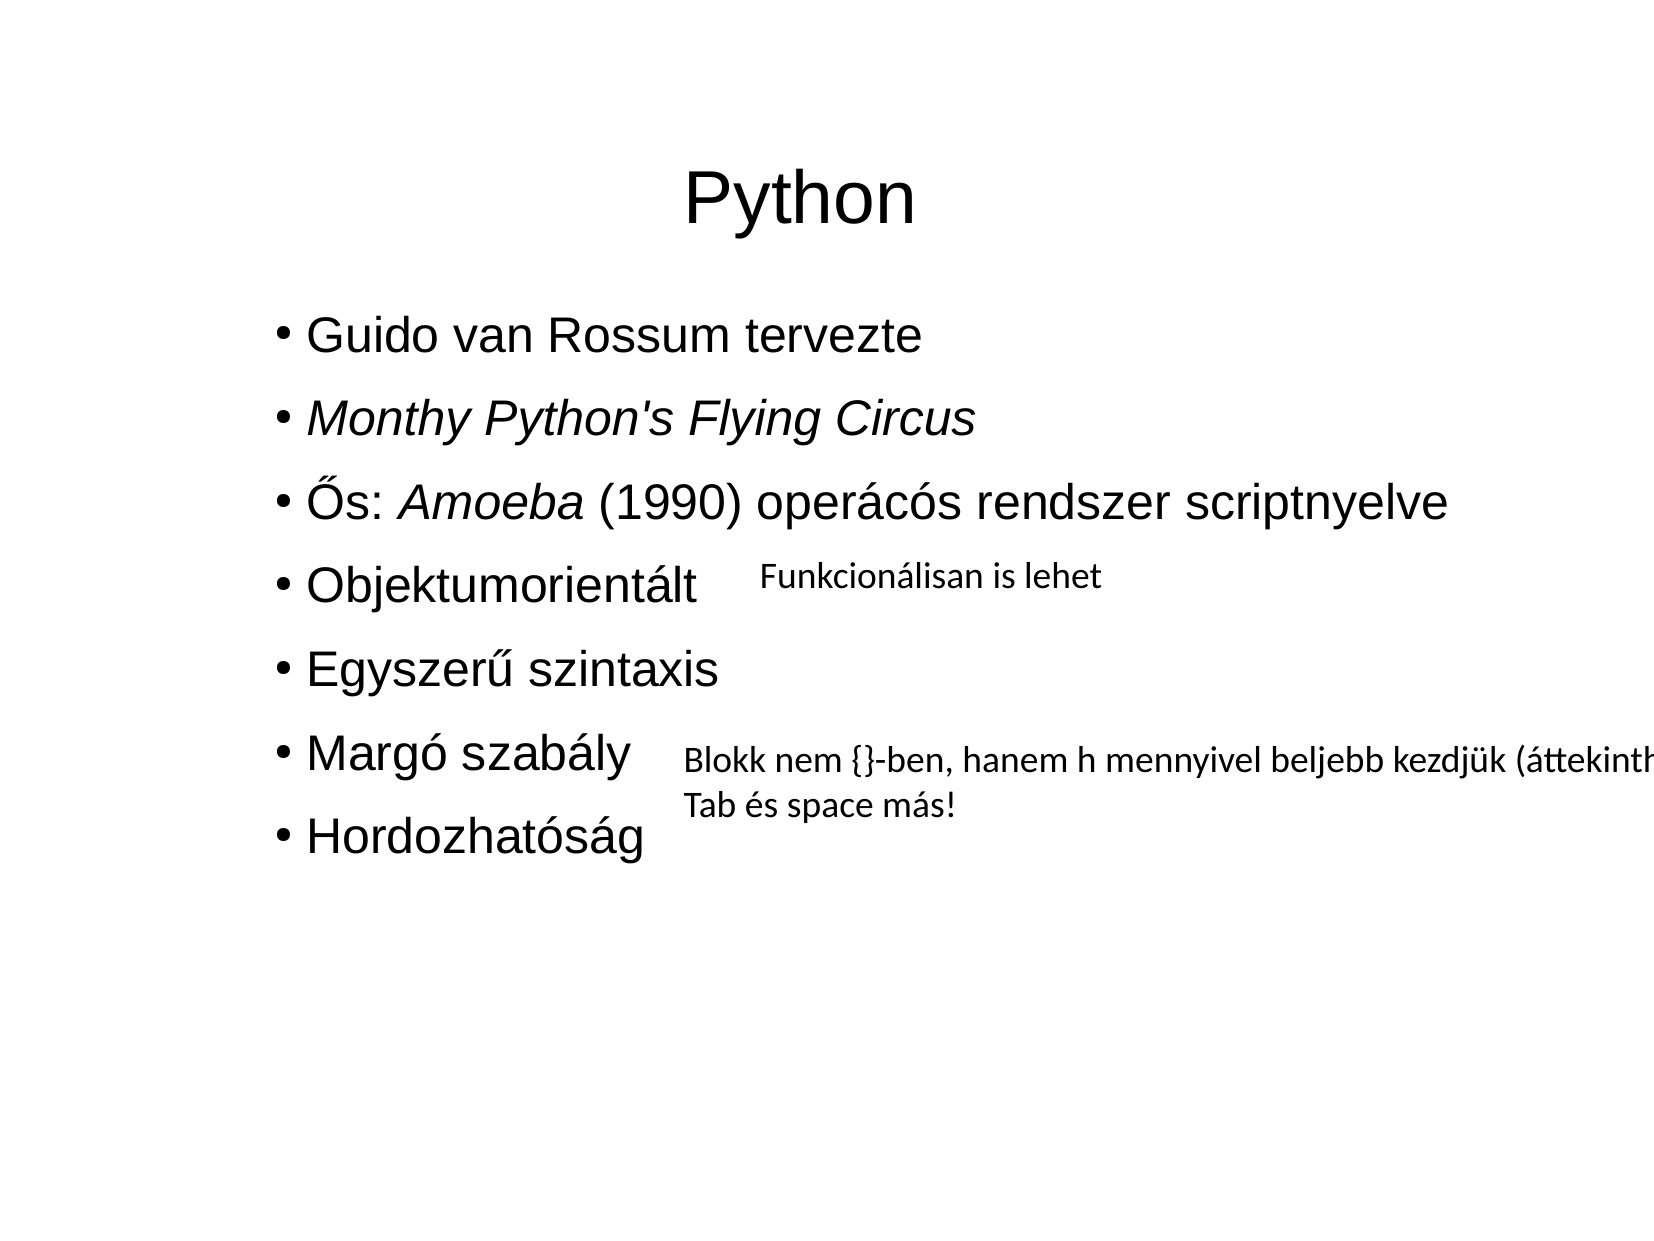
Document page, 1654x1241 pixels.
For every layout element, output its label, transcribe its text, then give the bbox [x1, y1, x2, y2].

text_box Guido van Rossum tervezte Monthy Python's Flying Circus Ős: Amoeba (1990) operácós rendszer scriptnyelve Objektumorientált Egyszerű szintaxis Margó szabály Hordozhatóság [259, 271, 1607, 941]
text_box Blokk nem {}-ben, hanem h mennyivel beljebb kezdjük (áttekinthetőbb) Tab és space más! [668, 727, 1654, 834]
text_box Python [668, 106, 945, 206]
text_box Funkcionálisan is lehet [745, 543, 1242, 605]
